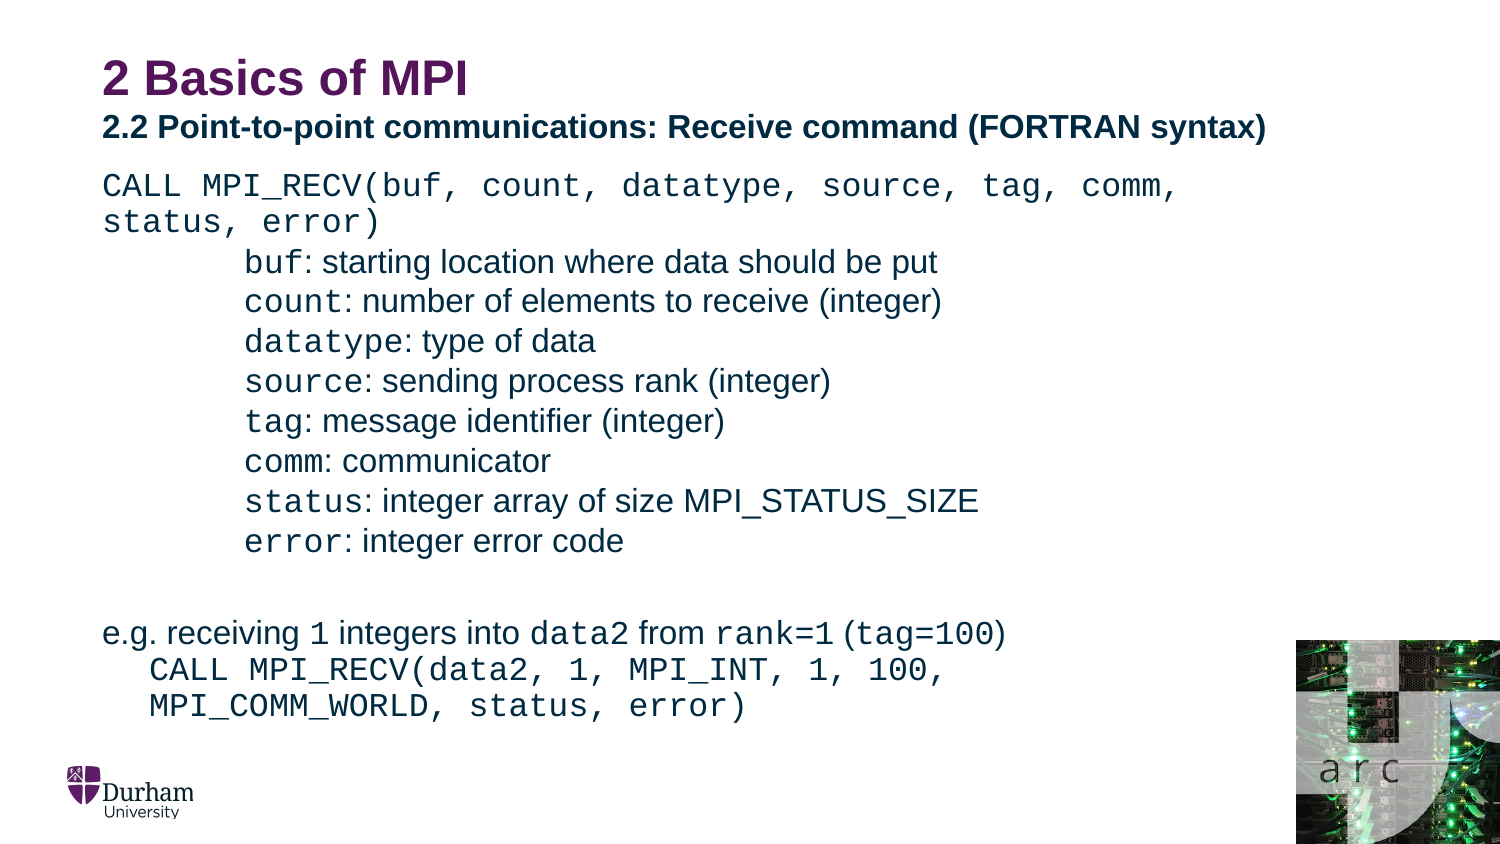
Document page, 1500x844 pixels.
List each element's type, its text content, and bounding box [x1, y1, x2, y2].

picture [1296, 640, 1500, 844]
picture [67, 766, 193, 819]
title 2 Basics of MPI 2.2 Point-to-point communications: Receive command (FORTRAN syntax) [101, 45, 1399, 187]
list CALL MPI_RECV(buf, count, datatype, source, tag, comm, status, error) buf: starting location where data should be put count: number of elements to receive (integer) datatype: type of data source: sending process rank (integer) tag: message identifier (integer) comm: communicator status: integer array of size MPI_STATUS_SIZE error: integer error code e.g. receiving 1 integers into data2 from rank=1 (tag=100) CALL MPI_RECV(data2, 1, MPI_INT, 1, 100, MPI_COMM_WORLD, status, error) [101, 167, 1258, 753]
